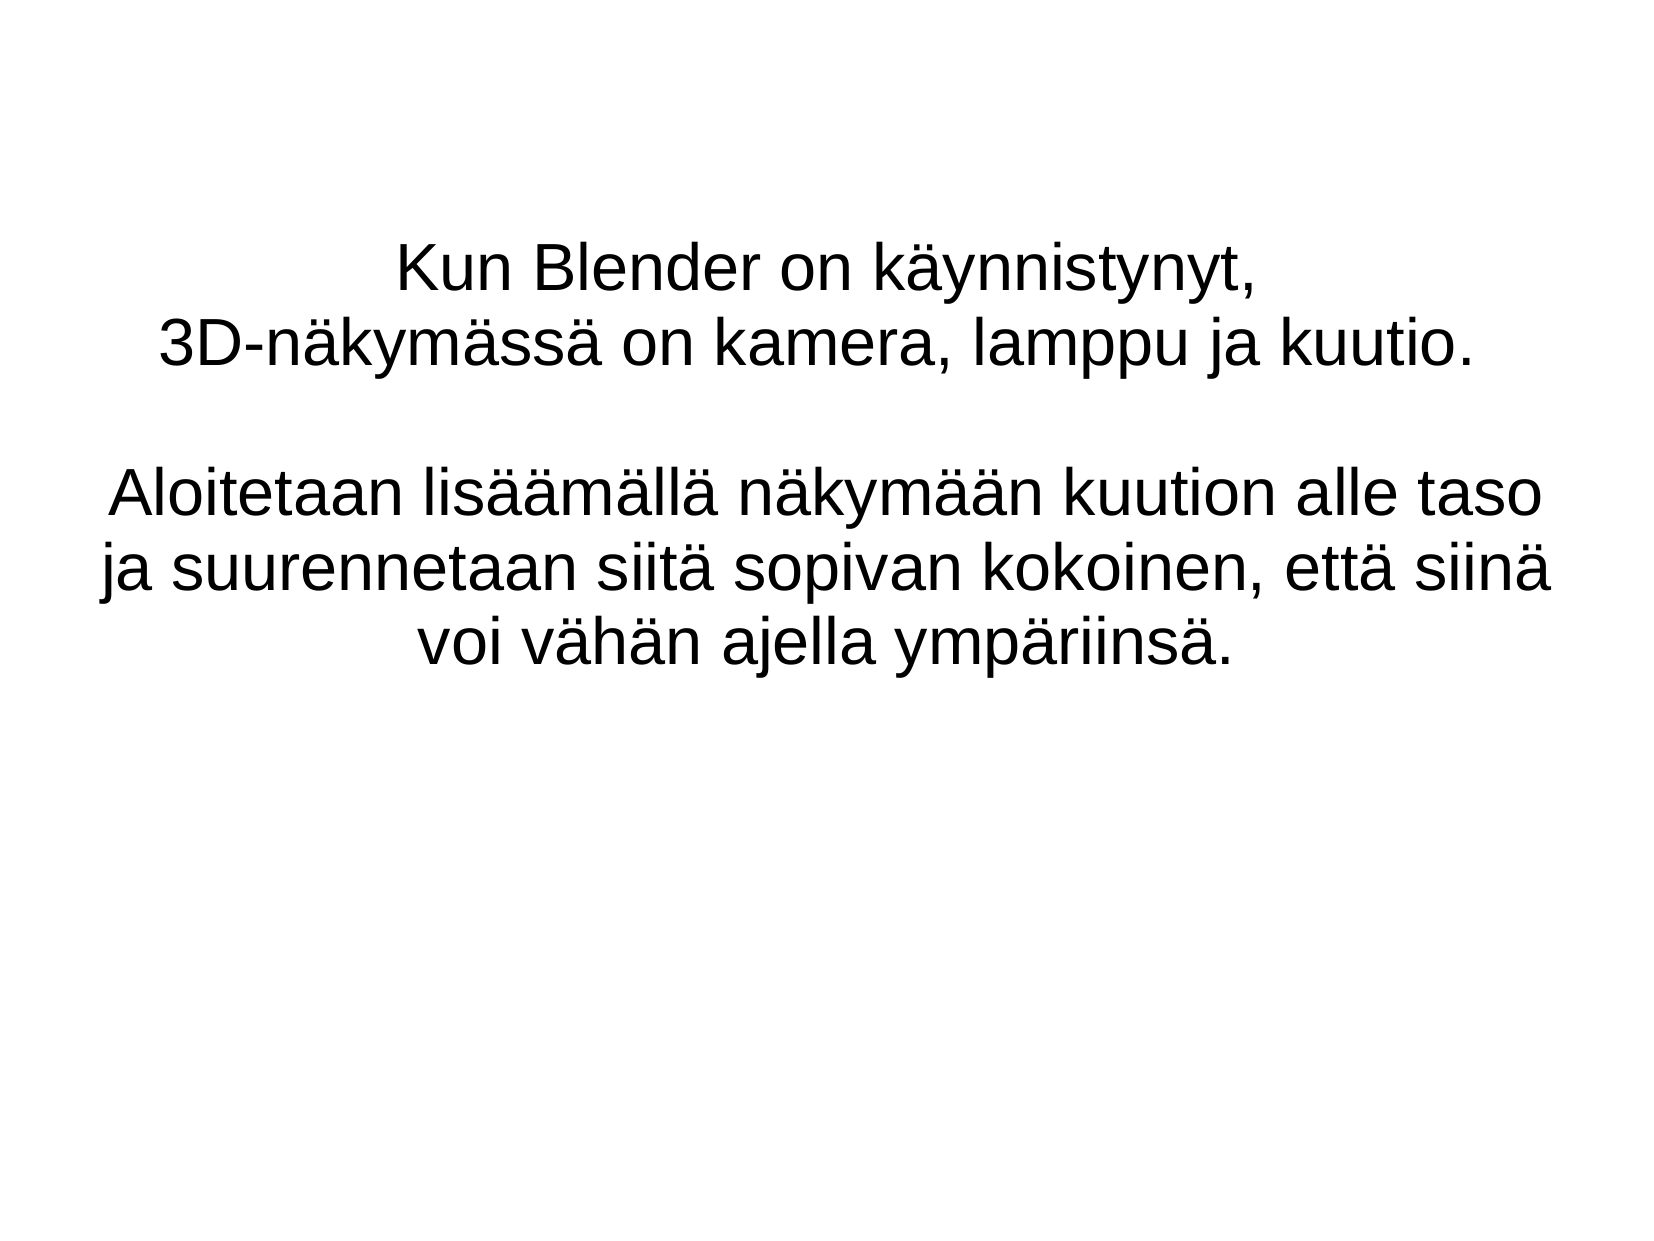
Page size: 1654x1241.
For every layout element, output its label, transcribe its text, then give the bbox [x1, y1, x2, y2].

subtitle Kun Blender on käynnistynyt, 3D-näkymässä on kamera, lamppu ja kuutio. Aloitetaan lisäämällä näkymään kuution alle taso ja suurennetaan siitä sopivan kokoinen, että siinä voi vähän ajella ympäriinsä. [82, 49, 1571, 1010]
